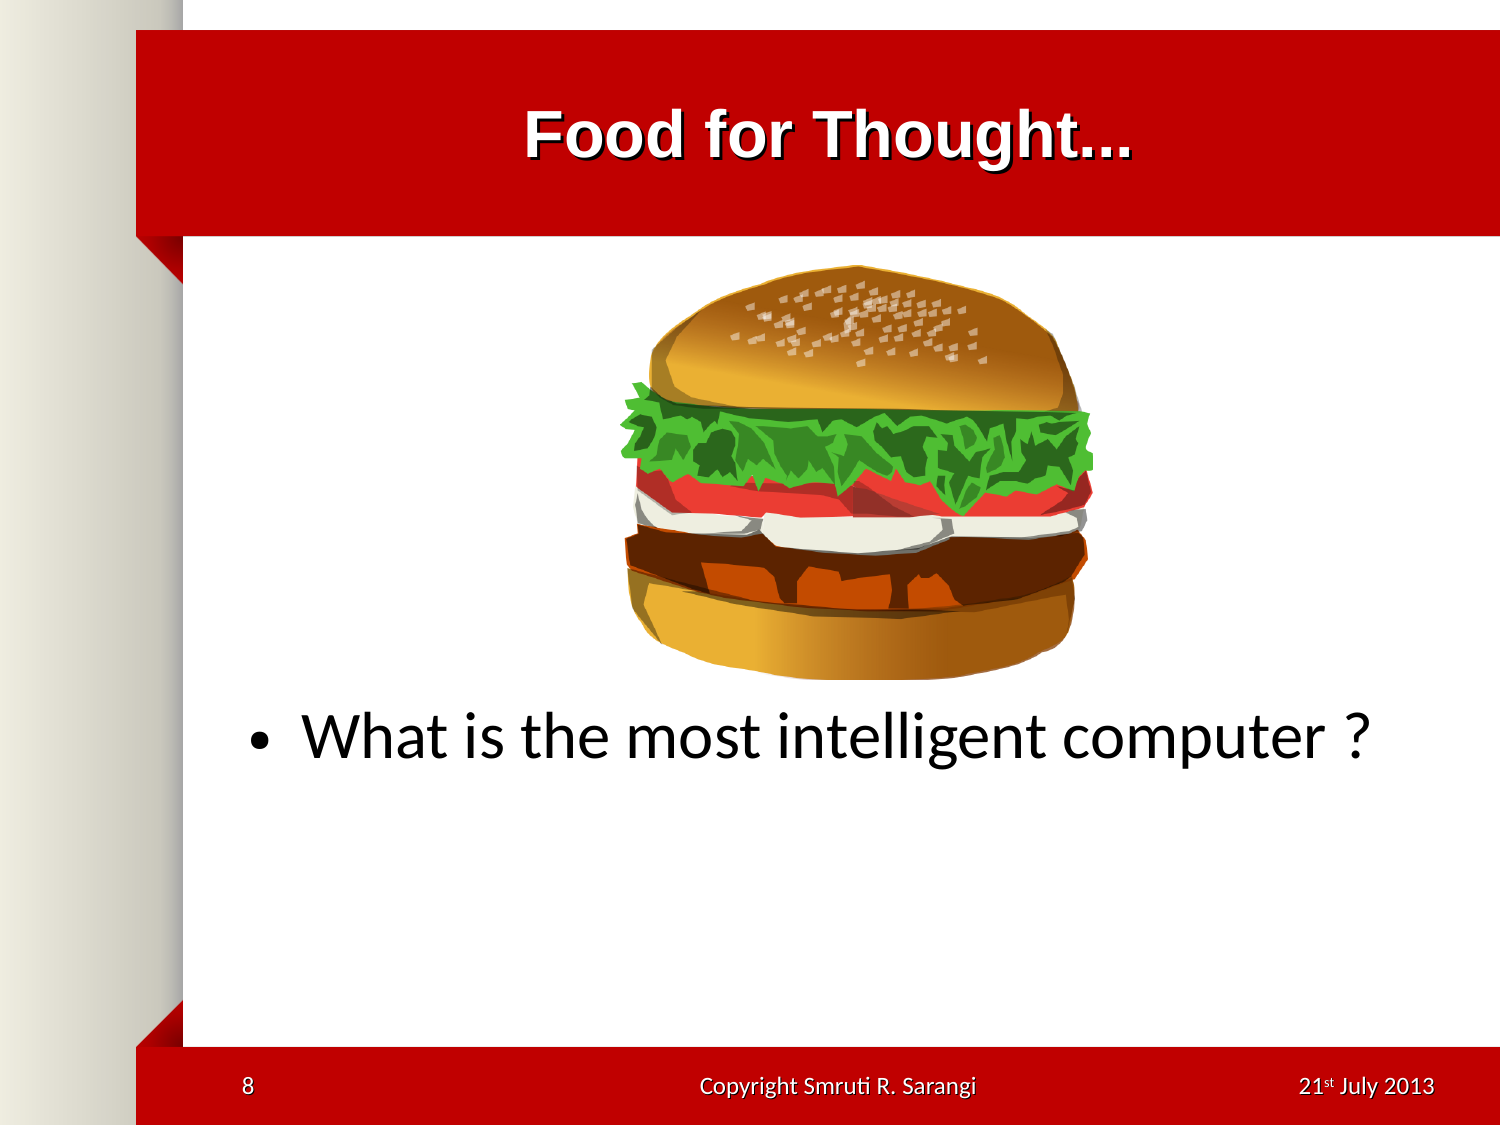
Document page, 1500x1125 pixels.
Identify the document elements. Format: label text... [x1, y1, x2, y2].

title Food for Thought... [230, 57, 1447, 211]
list What is the most intelligent computer ? [230, 708, 1447, 887]
picture [0, 0, 1500, 1125]
